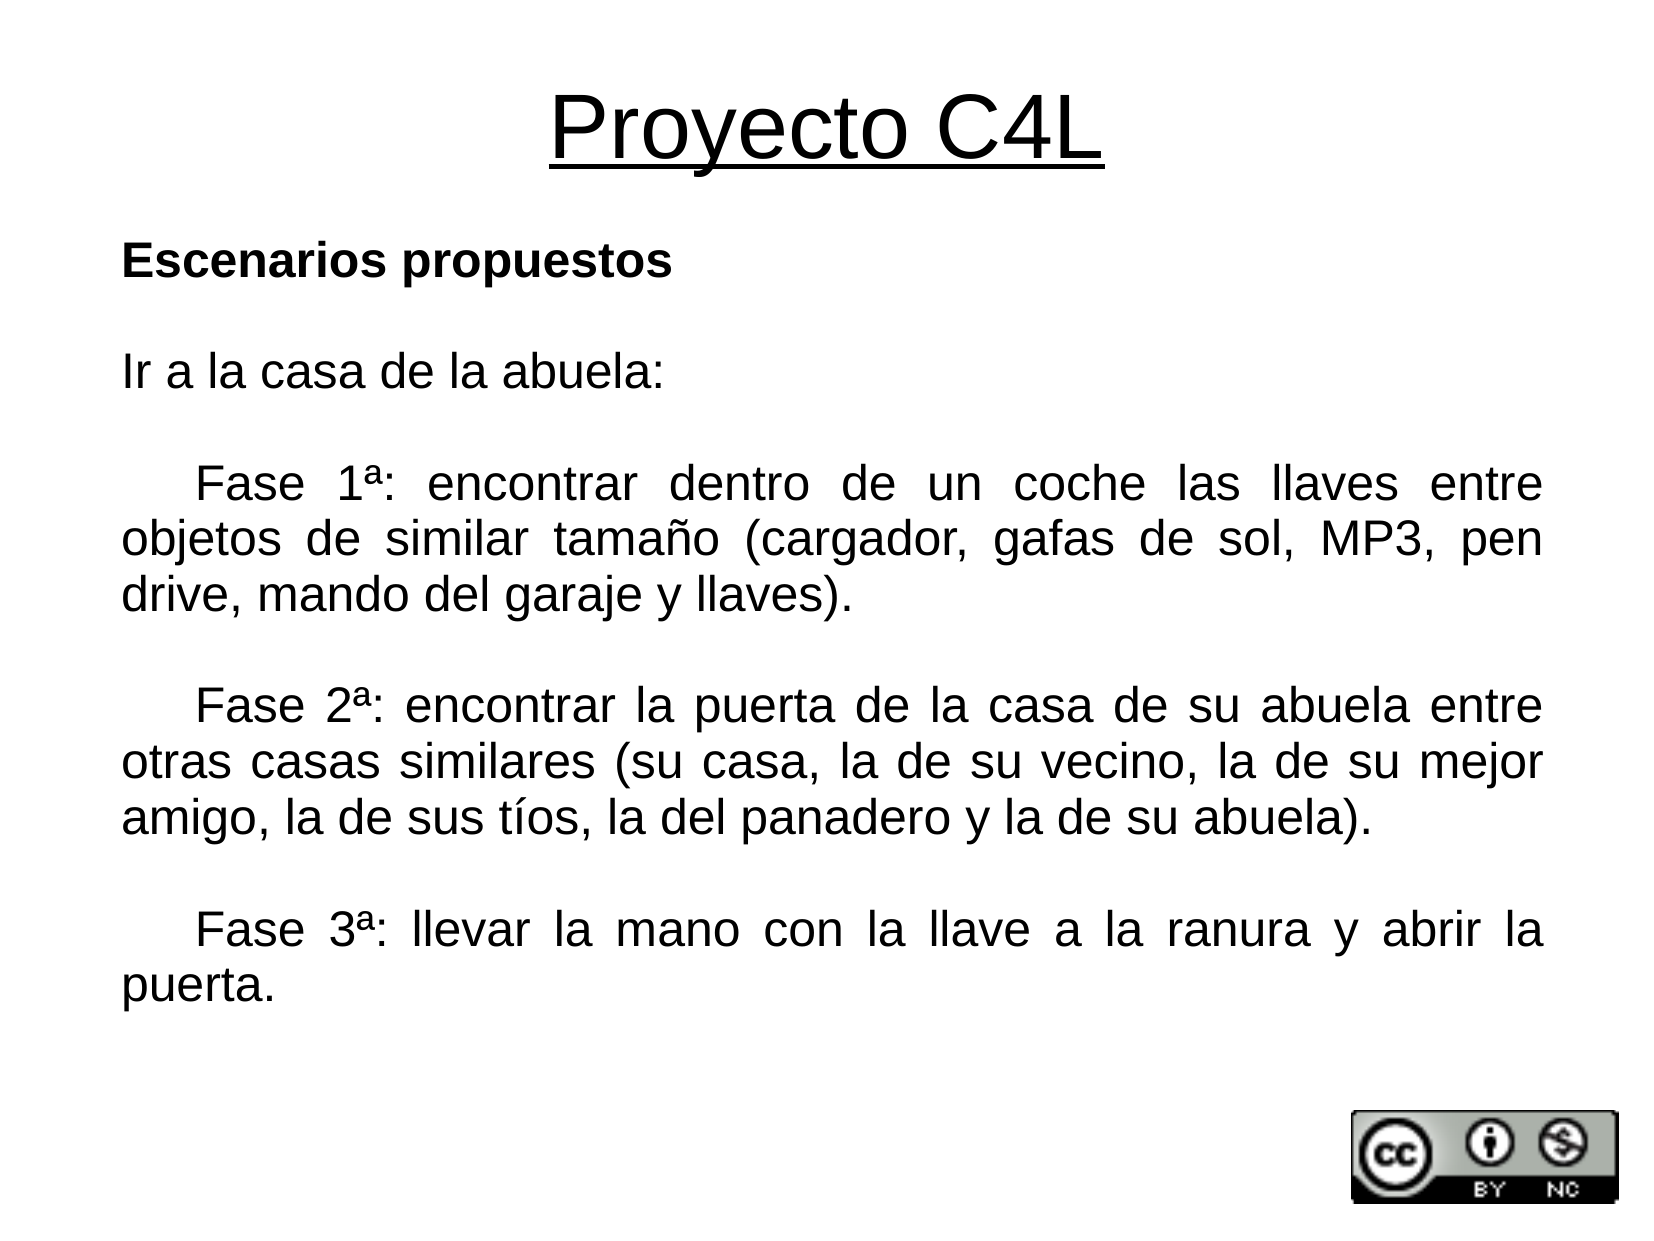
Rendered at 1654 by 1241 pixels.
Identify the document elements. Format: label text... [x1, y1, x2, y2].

text_box Escenarios propuestos Ir a la casa de la abuela: Fase 1ª: encontrar dentro de un coche las llaves entre objetos de similar tamaño (cargador, gafas de sol, MP3, pen drive, mando del garaje y llaves). Fase 2ª: encontrar la puerta de la casa de su abuela entre otras casas similares (su casa, la de su vecino, la de su mejor amigo, la de sus tíos, la del panadero y la de su abuela). Fase 3ª: llevar la mano con la llave a la ranura y abrir la puerta. [106, 224, 1560, 1020]
picture [1351, 1110, 1619, 1204]
title Proyecto C4L [82, 23, 1571, 231]
